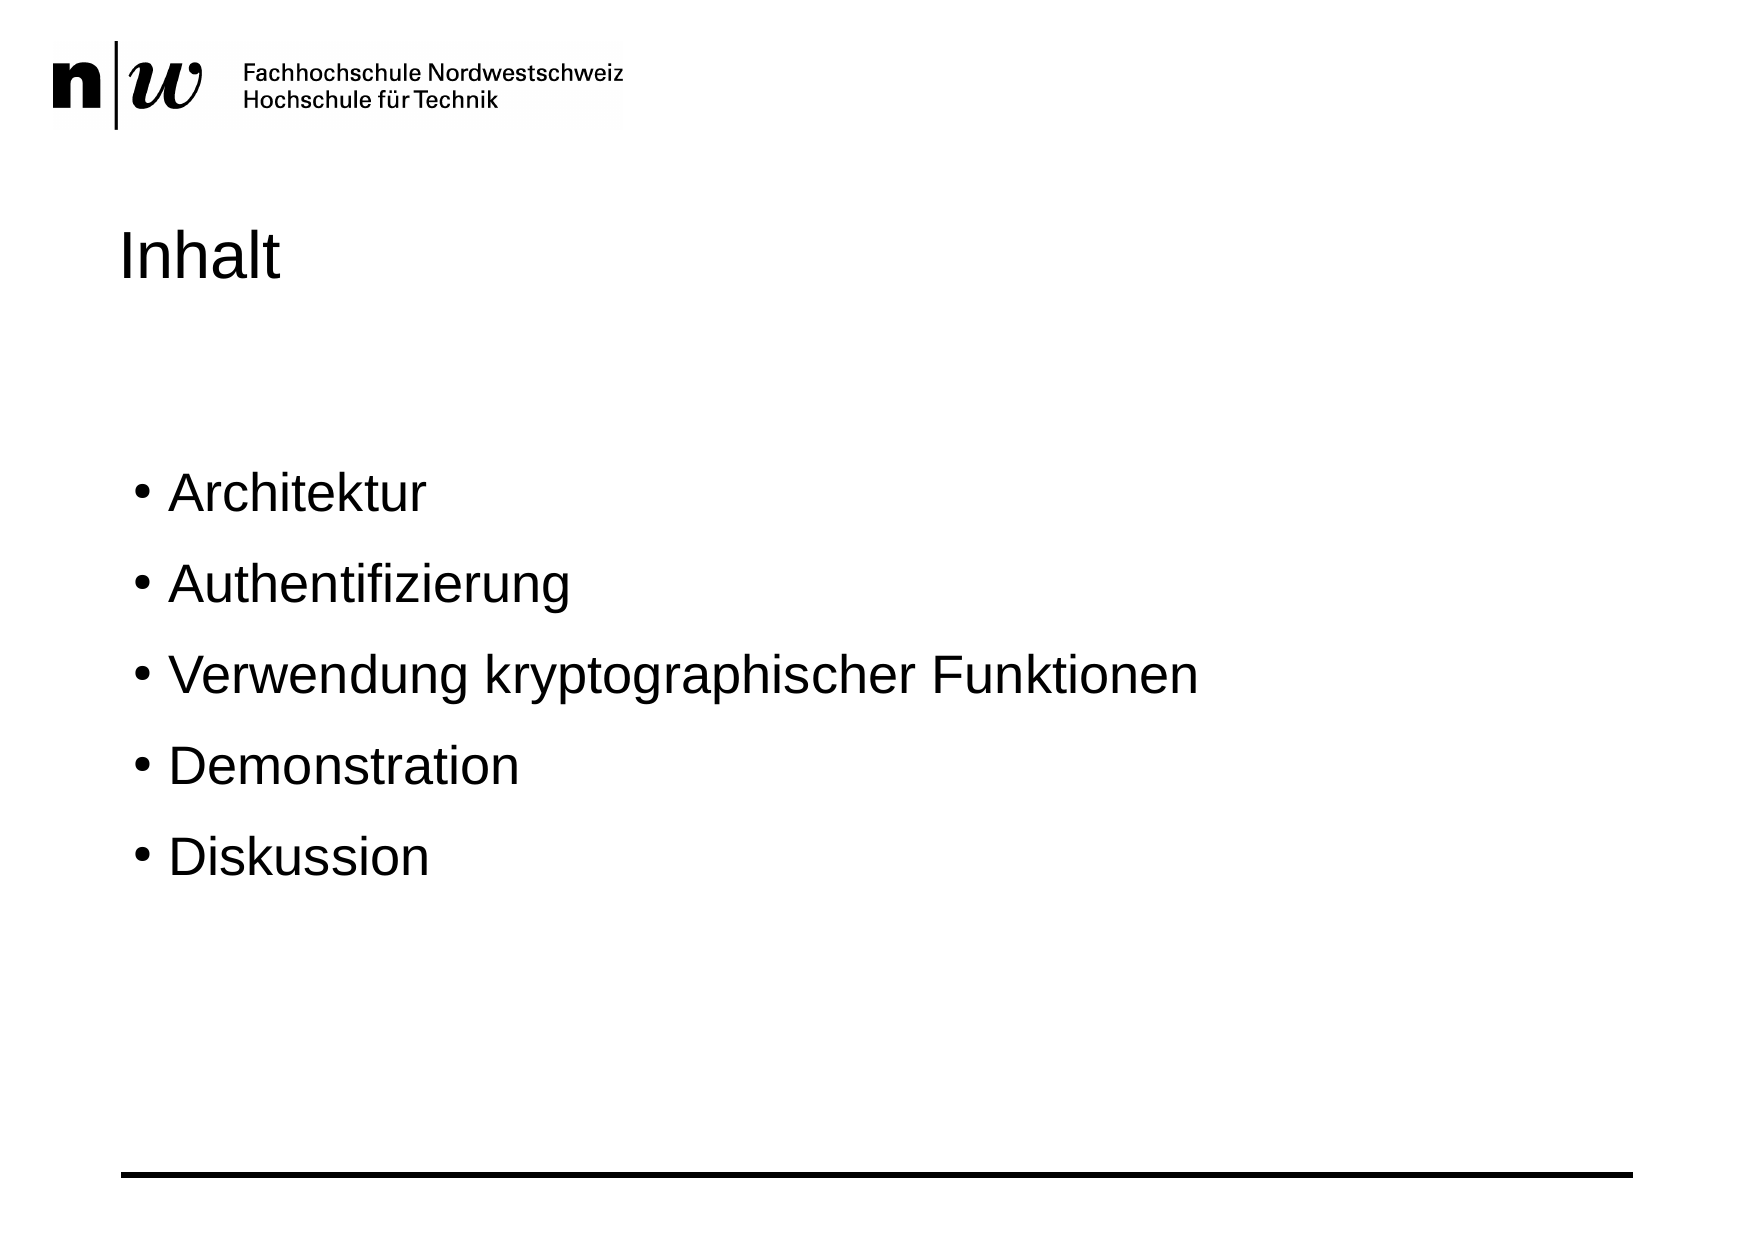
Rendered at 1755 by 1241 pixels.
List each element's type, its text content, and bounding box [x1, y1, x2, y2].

text_box Inhalt [118, 212, 1606, 296]
picture [53, 41, 623, 130]
text_box Architektur Authentifizierung Verwendung kryptographischer Funktionen Demonstration Diskussion [118, 425, 1630, 1146]
